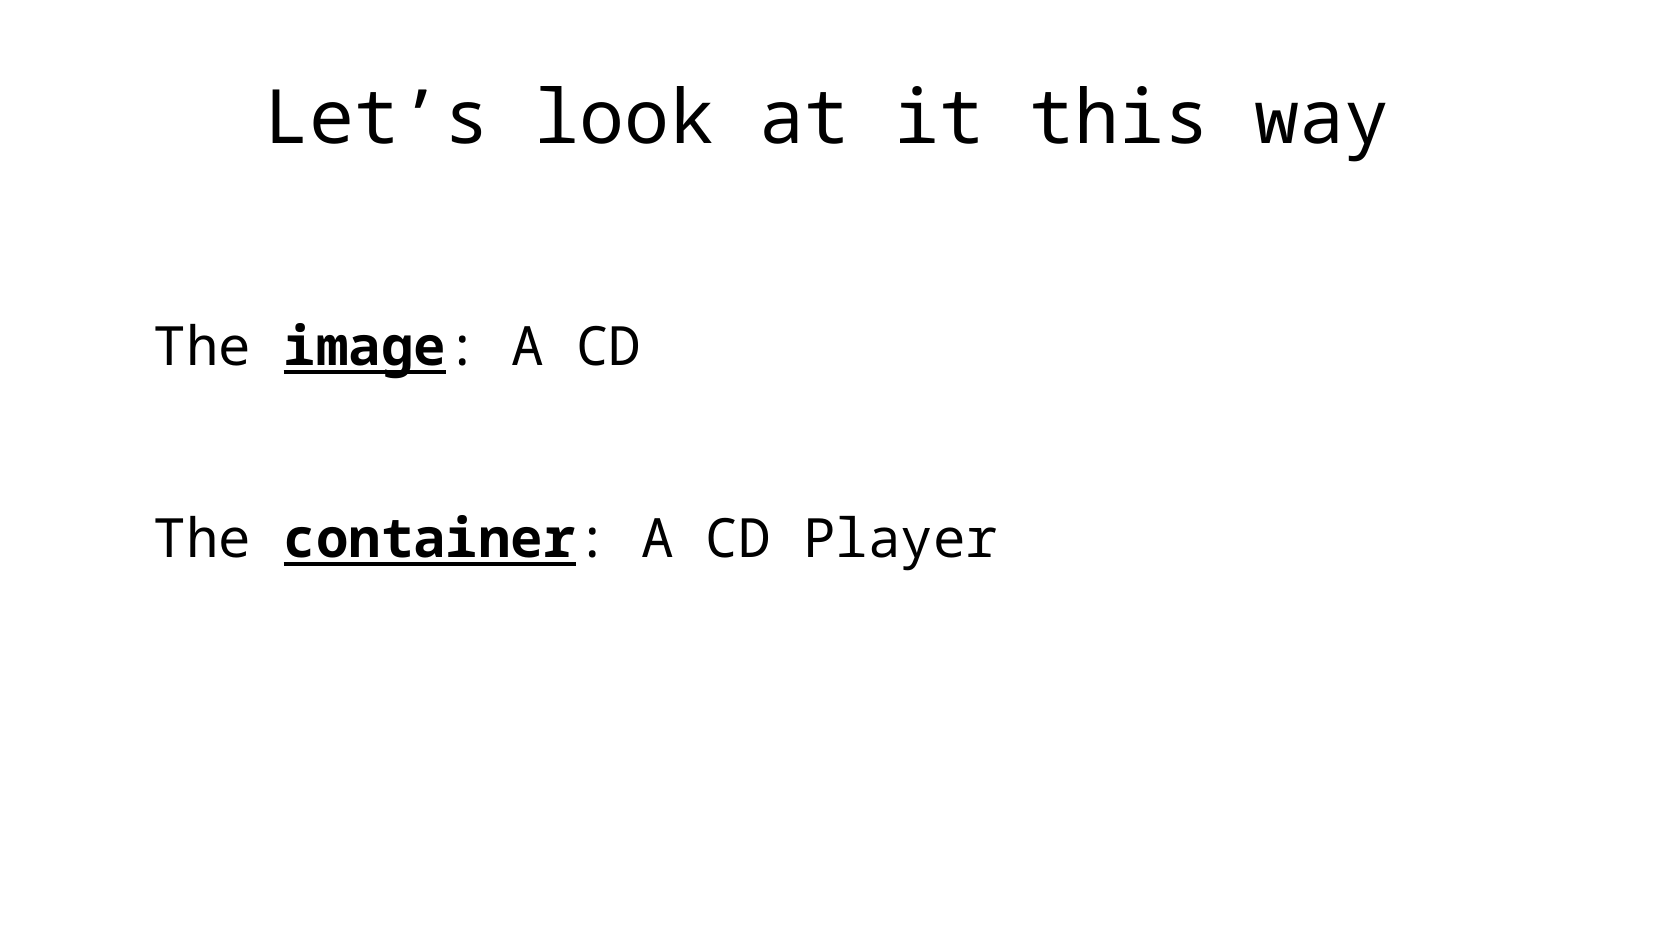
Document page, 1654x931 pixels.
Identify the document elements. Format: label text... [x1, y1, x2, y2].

list The image: A CD The container: A CD Player [82, 217, 1571, 758]
title Let’s look at it this way [82, 37, 1571, 193]
